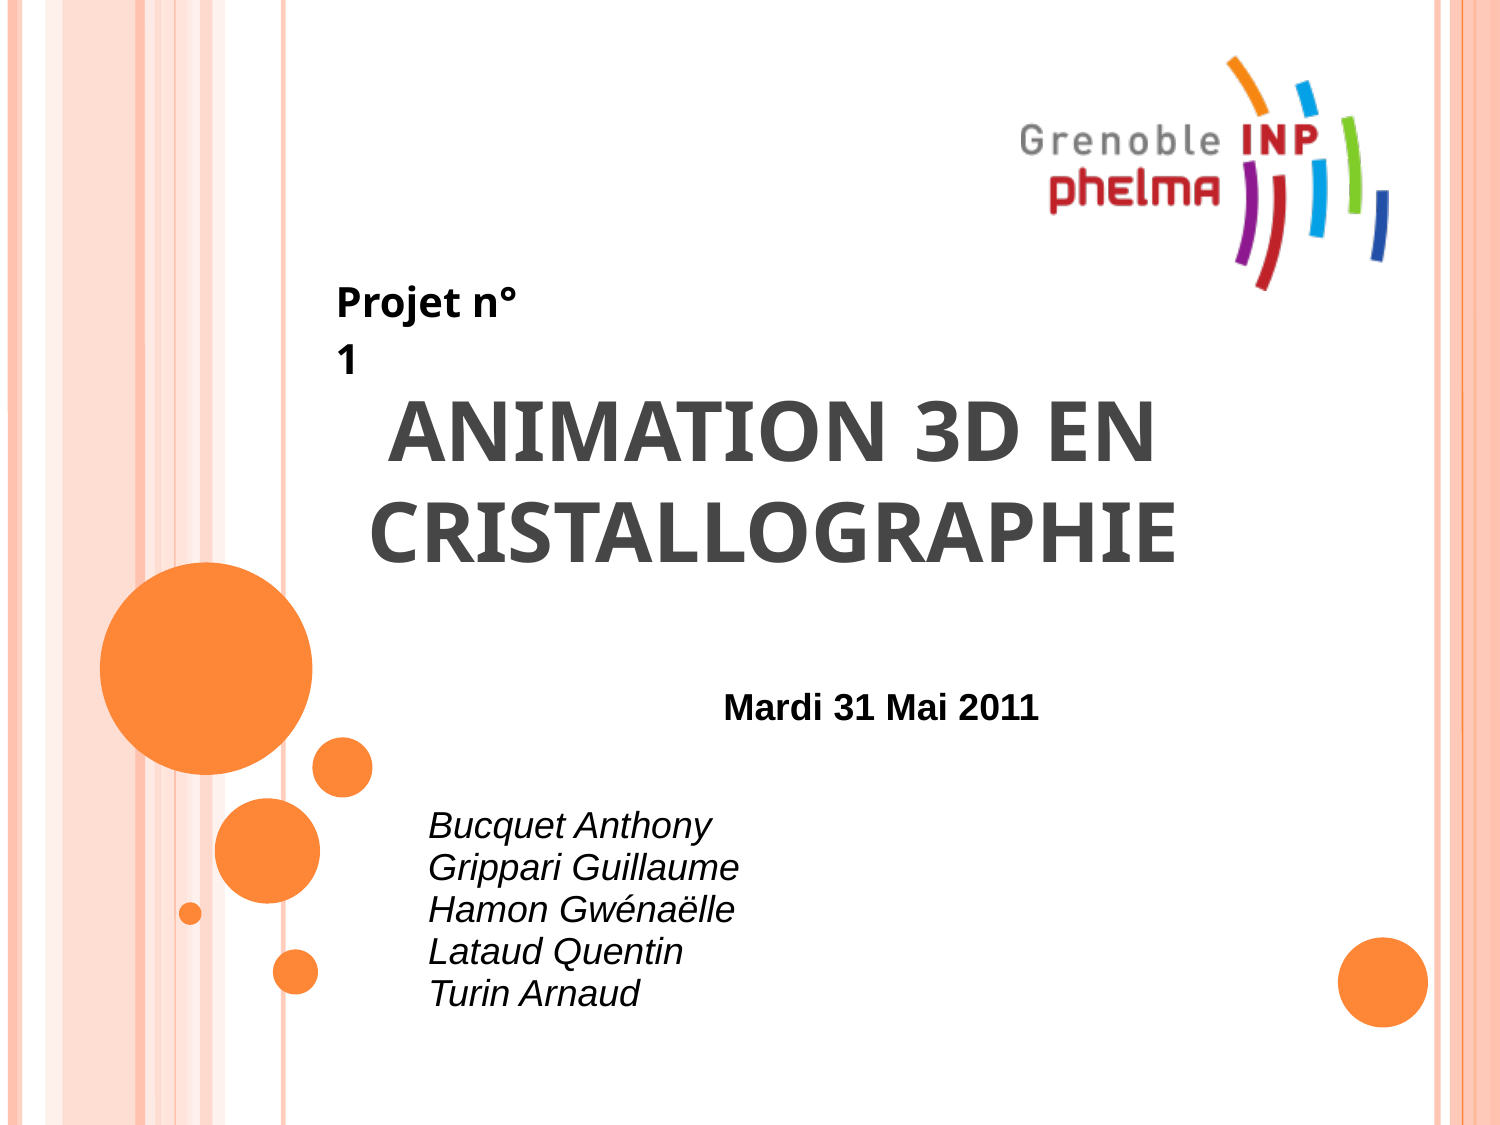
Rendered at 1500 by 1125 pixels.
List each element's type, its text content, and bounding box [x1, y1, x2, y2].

text_box Bucquet Anthony Grippari Guillaume Hamon Gwénaëlle Lataud Quentin Turin Arnaud [413, 797, 1093, 1021]
text_box Projet n° 1 [320, 265, 562, 332]
text_box Mardi 31 Mai 2011 [708, 679, 1447, 738]
title ANIMATION 3D EN CRISTALLOGRAPHIE [277, 354, 1270, 616]
picture [1021, 54, 1389, 291]
